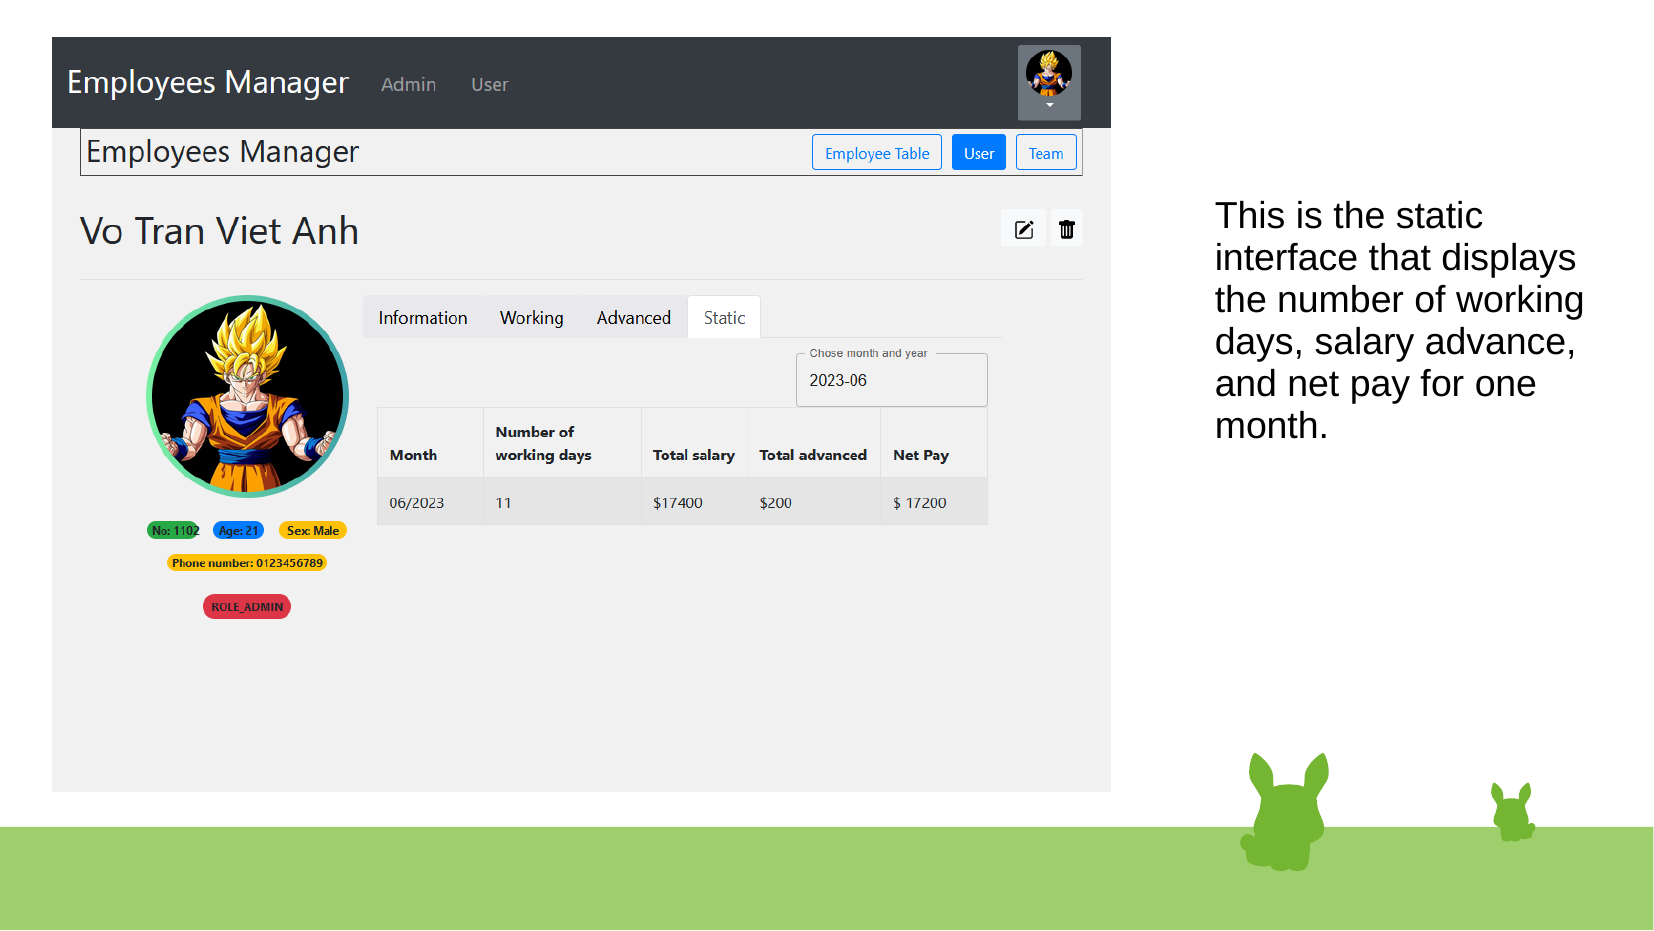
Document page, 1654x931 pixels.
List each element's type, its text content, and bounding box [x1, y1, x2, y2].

picture [37, 37, 1124, 792]
text_box This is the static interface that displays the number of working days, salary advance, and net pay for one month. [1200, 187, 1613, 455]
